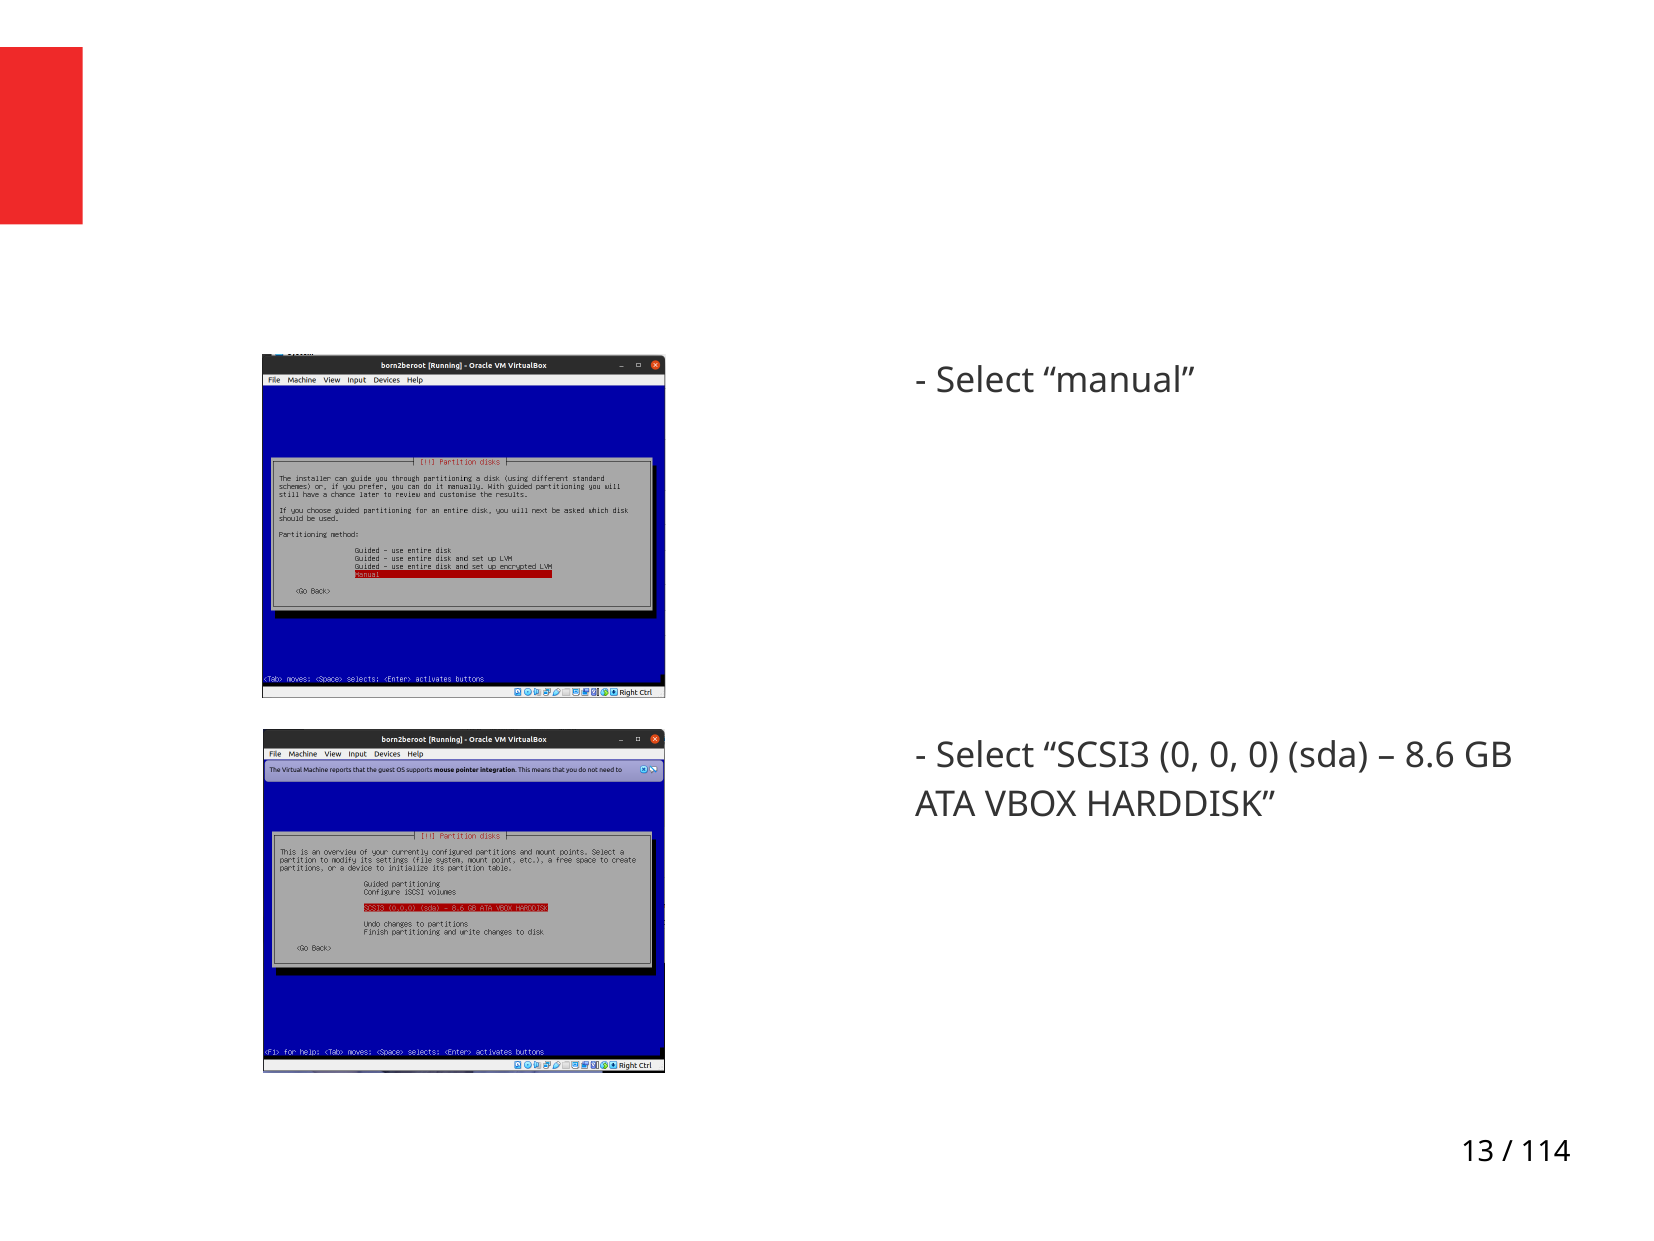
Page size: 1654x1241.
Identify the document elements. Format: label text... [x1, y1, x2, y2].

list - Select “manual” [844, 354, 1537, 698]
picture [262, 354, 666, 698]
picture [263, 729, 665, 1074]
list - Select “SCSI3 (0, 0, 0) (sda) – 8.6 GB ATA VBOX HARDDISK” [844, 730, 1536, 1074]
